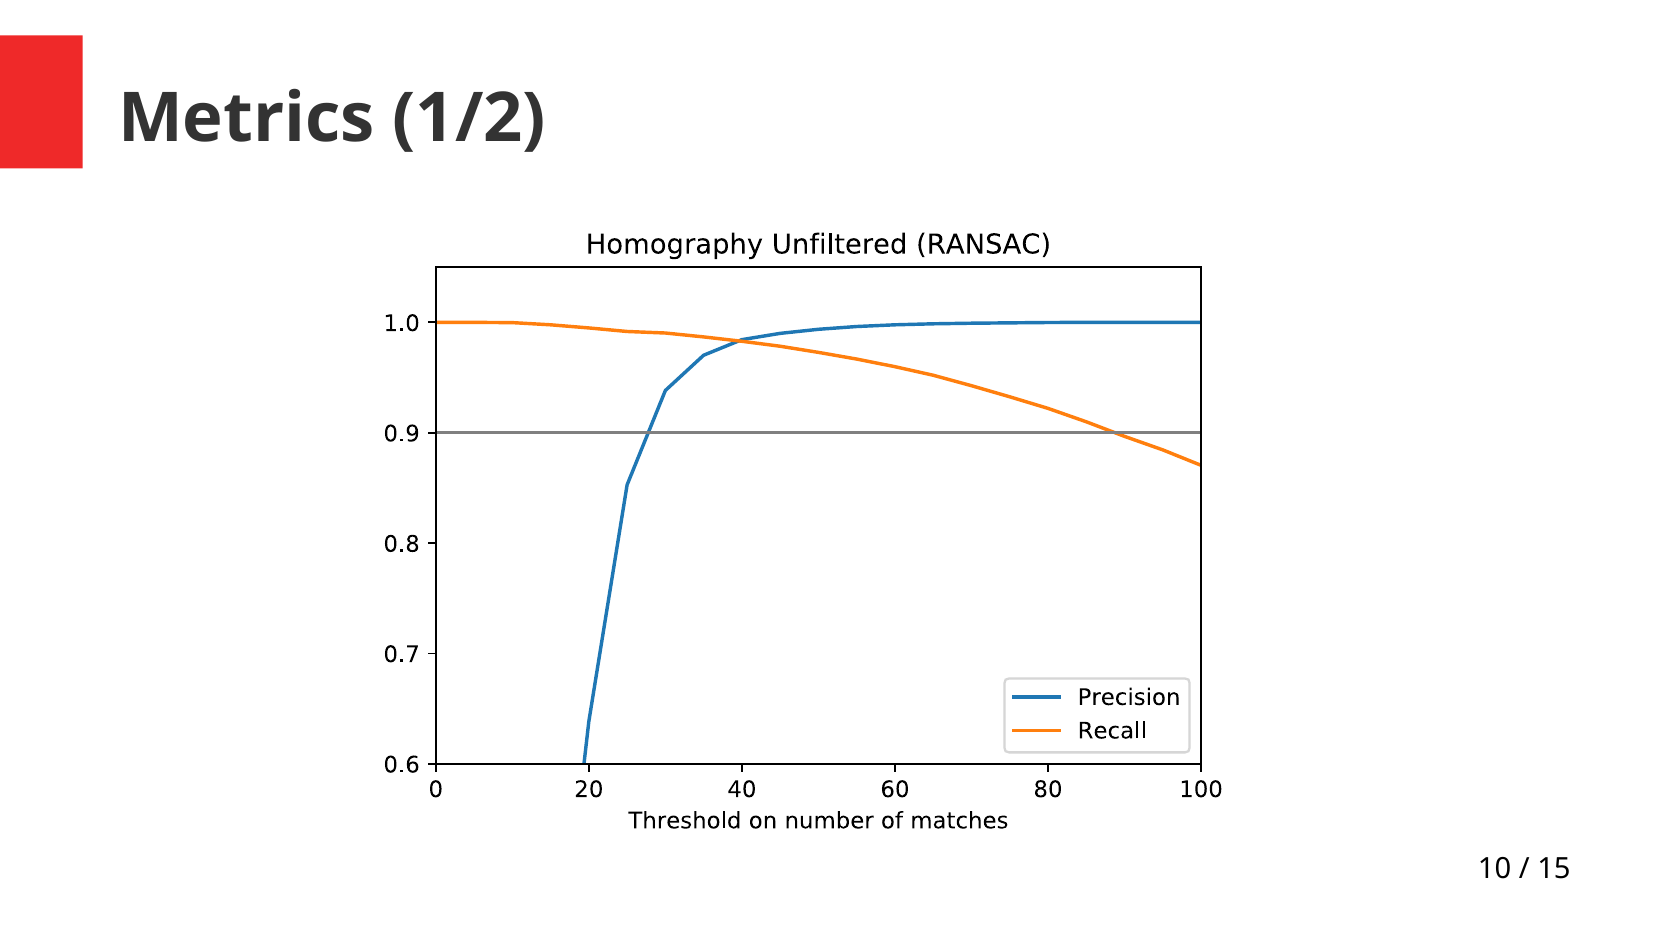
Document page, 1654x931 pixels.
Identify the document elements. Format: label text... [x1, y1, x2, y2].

title Metrics (1/2) [118, 37, 1571, 193]
picture [366, 215, 1241, 851]
